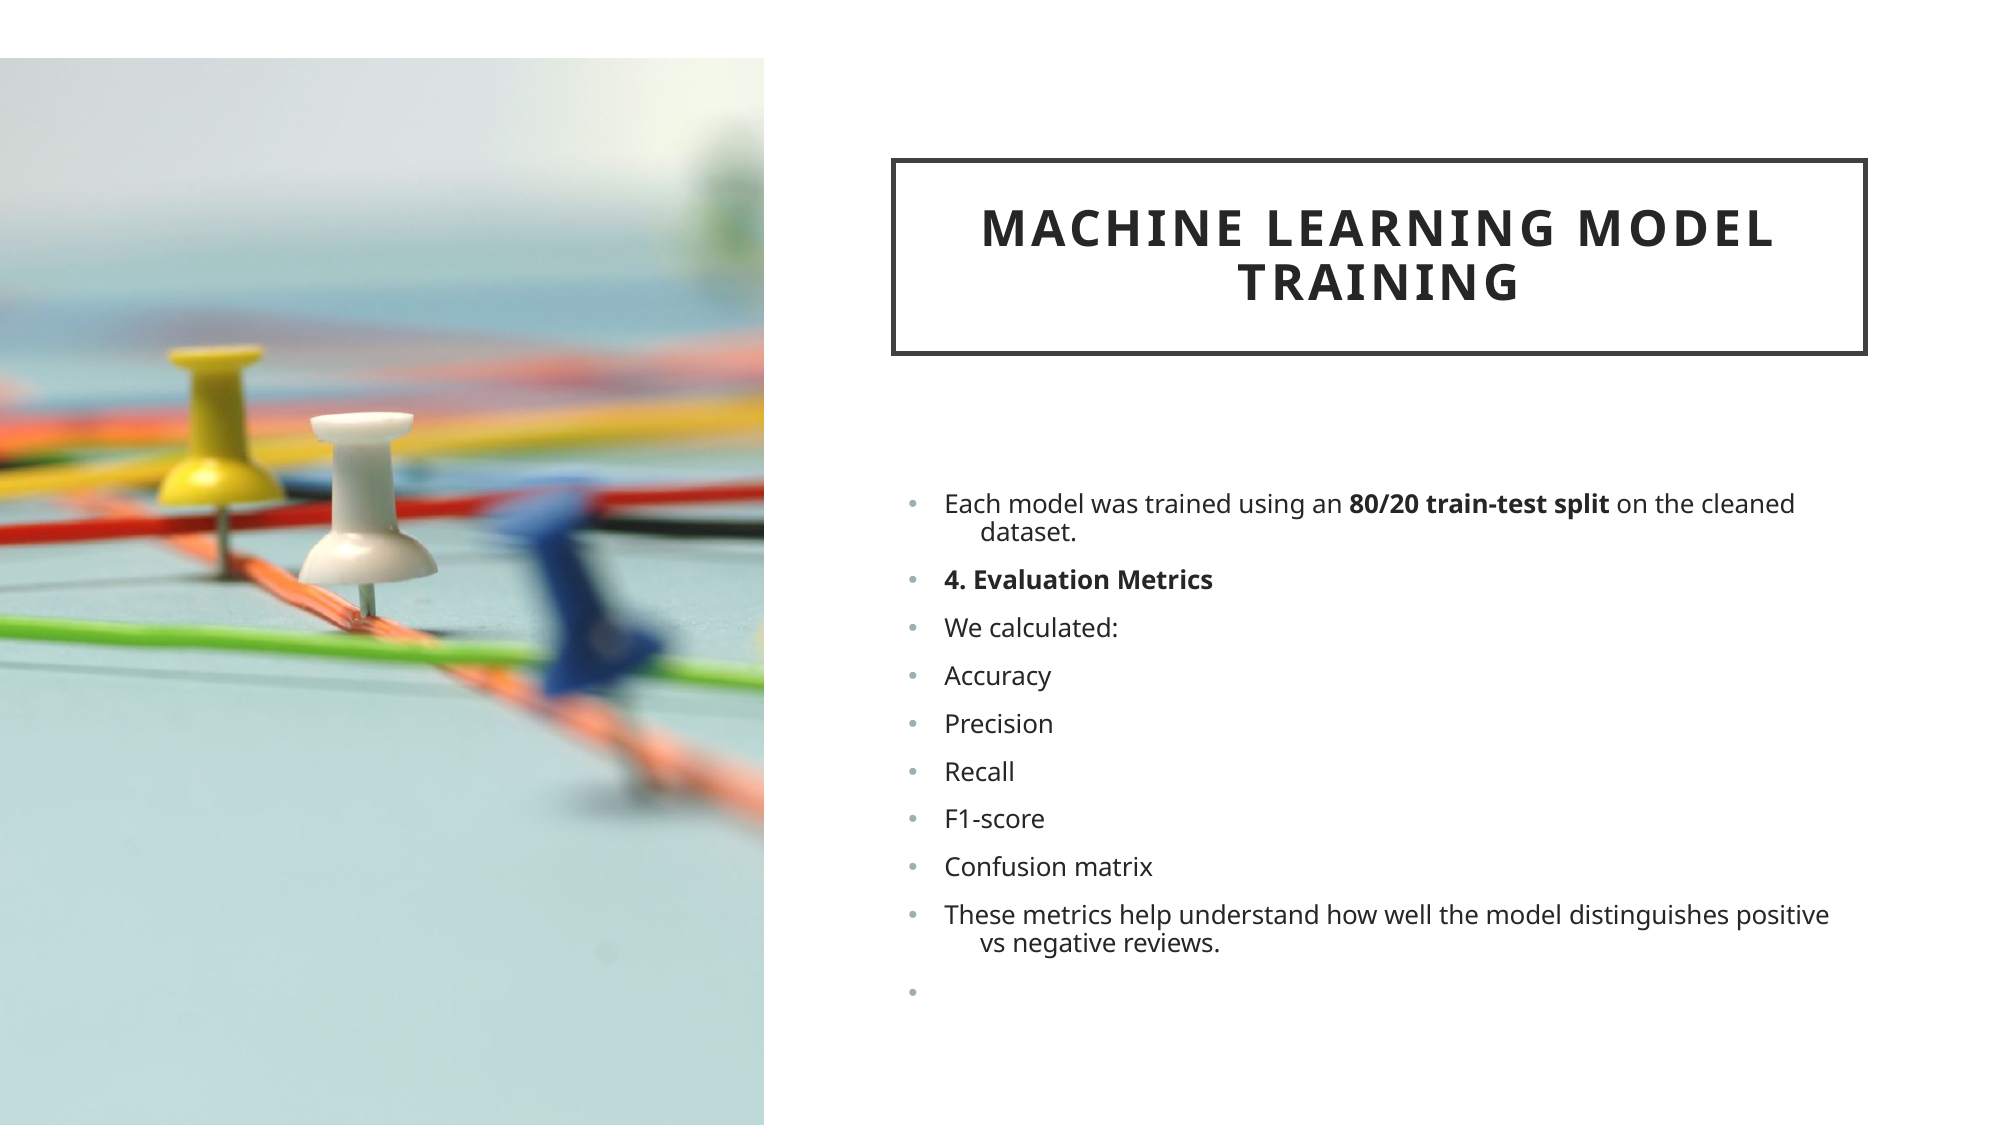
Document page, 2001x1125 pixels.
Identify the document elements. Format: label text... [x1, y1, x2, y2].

picture [0, 58, 764, 1125]
list Each model was trained using an 80/20 train-test split on the cleaned dataset. 4. Evaluation Metrics We calculated: Accuracy Precision Recall F1-score Confusion matrix These metrics help understand how well the model distinguishes positive vs negative reviews. [893, 433, 1866, 968]
title Machine learning Model Training [893, 160, 1866, 354]
